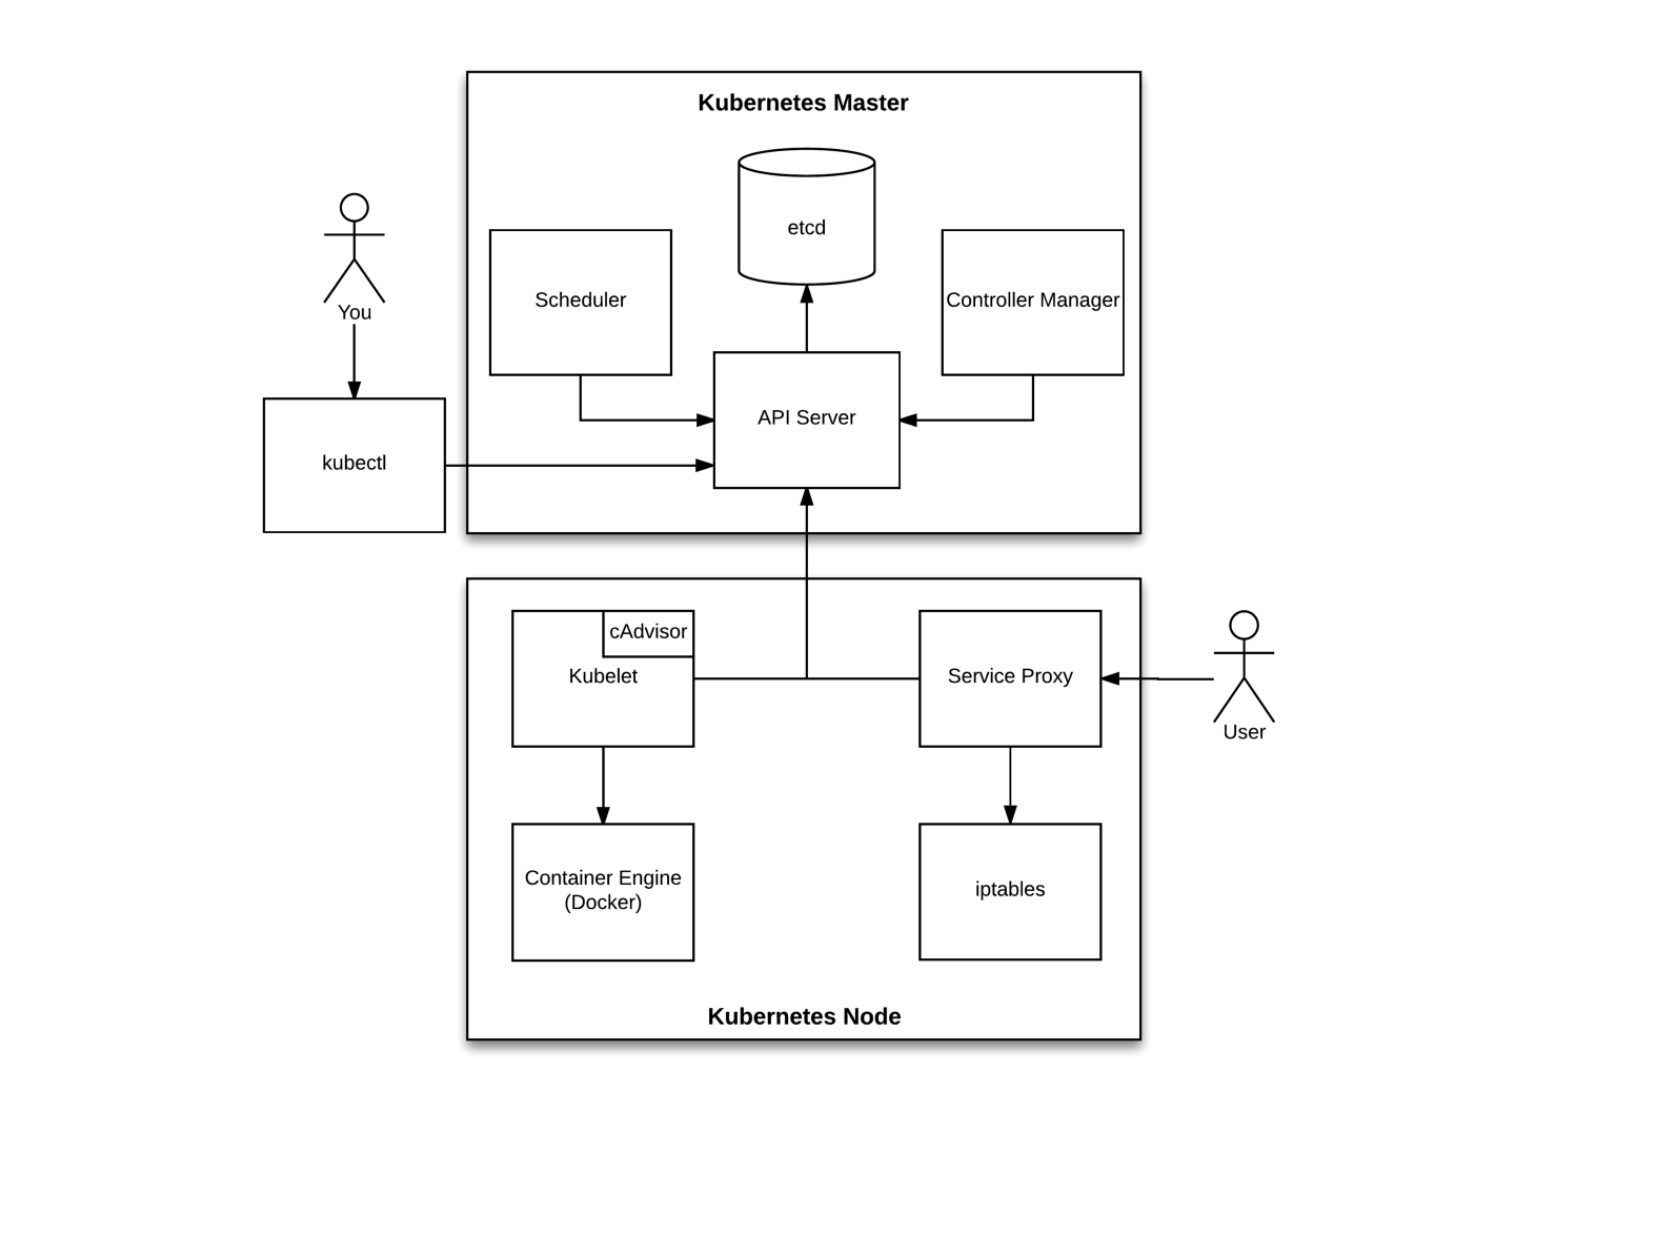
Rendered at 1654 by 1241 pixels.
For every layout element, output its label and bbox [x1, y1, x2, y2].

picture [241, 49, 1293, 1070]
